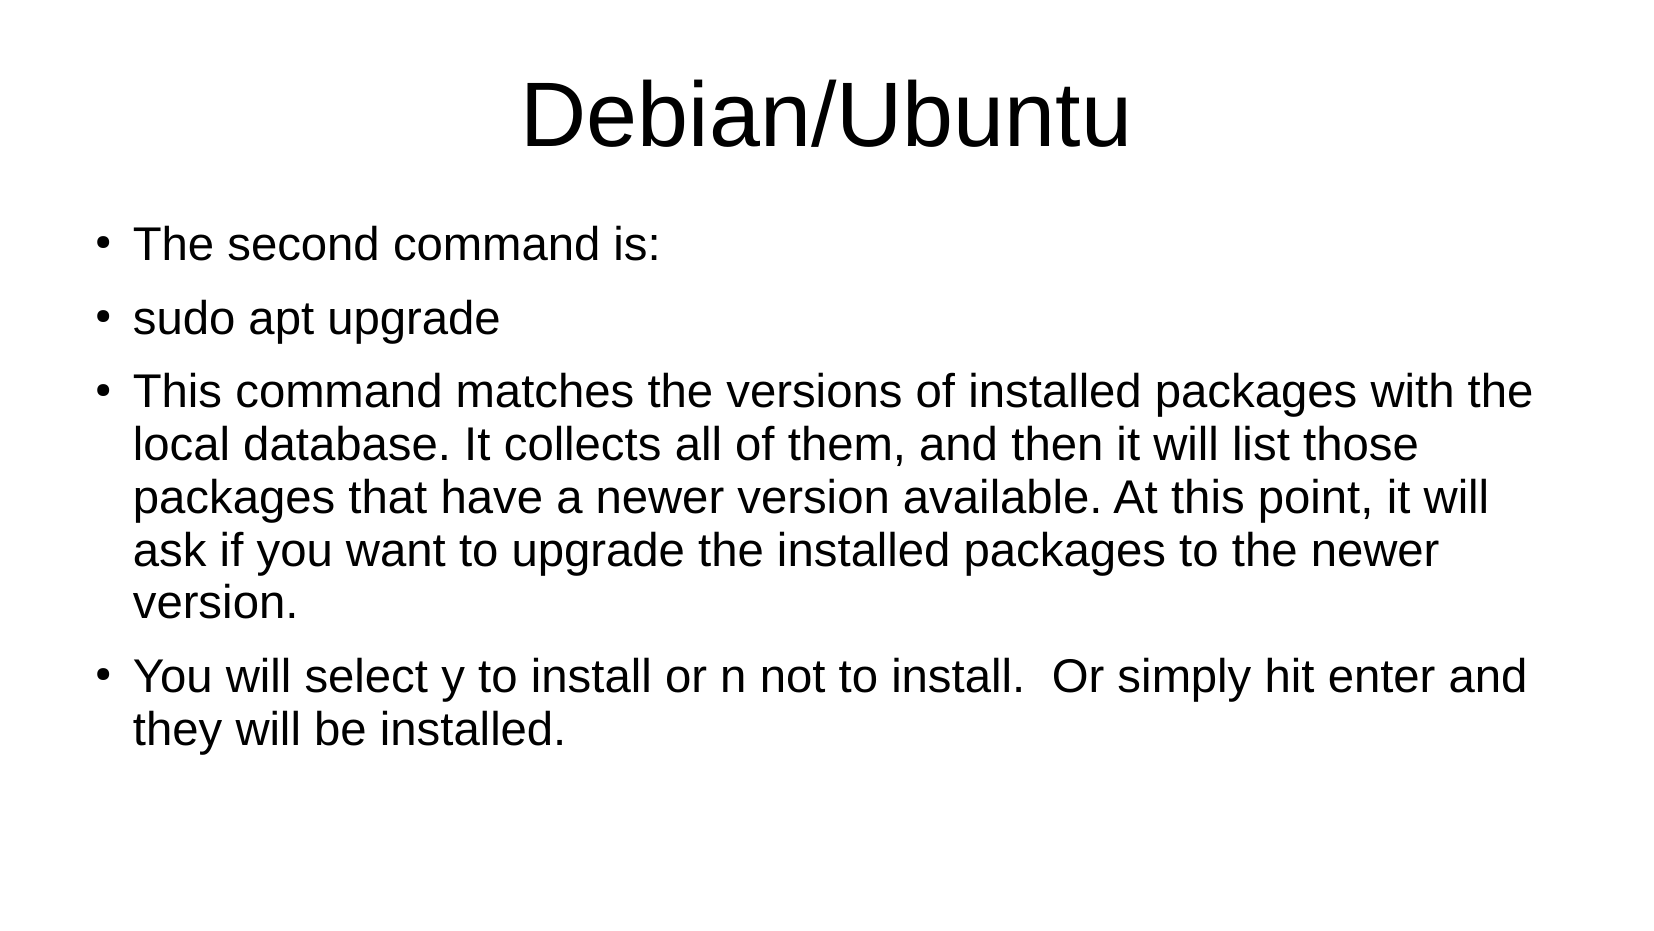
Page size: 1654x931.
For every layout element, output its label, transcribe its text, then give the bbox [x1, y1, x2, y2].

title Debian/Ubuntu [82, 37, 1571, 193]
list The second command is: sudo apt upgrade This command matches the versions of installed packages with the local database. It collects all of them, and then it will list those packages that have a newer version available. At this point, it will ask if you want to upgrade the installed packages to the newer version. You will select y to install or n not to install. Or simply hit enter and they will be installed. [82, 217, 1571, 758]
